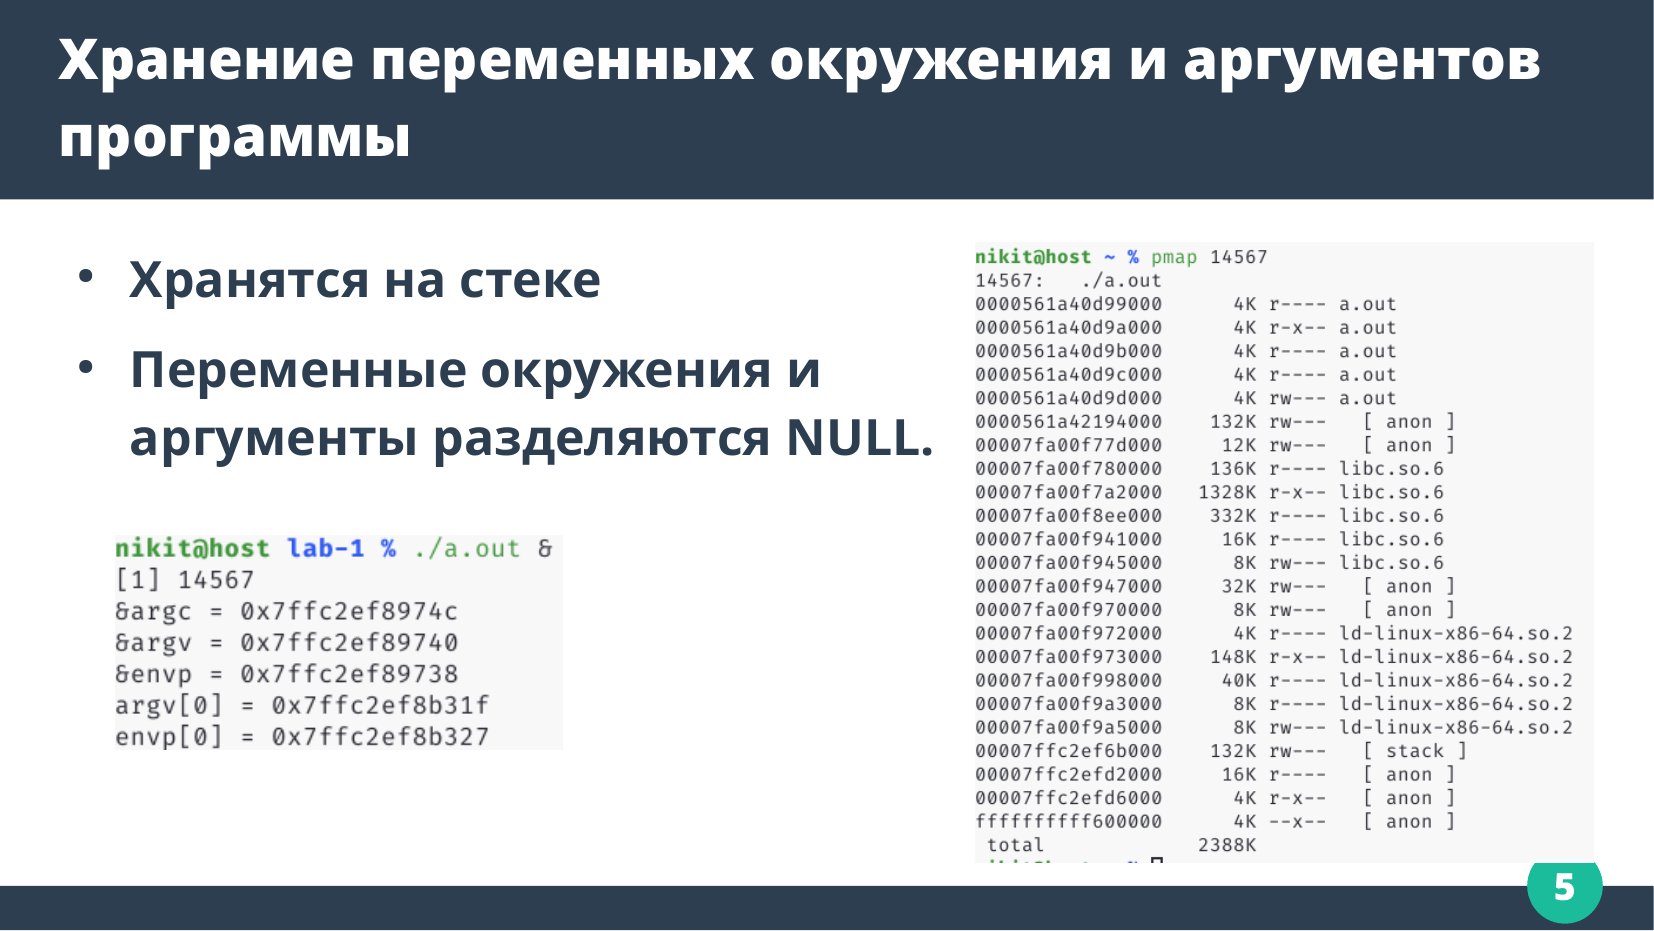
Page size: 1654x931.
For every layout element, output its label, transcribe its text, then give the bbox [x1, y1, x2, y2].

picture [975, 242, 1594, 863]
title Хранение переменных окружения и аргументов программы [59, 37, 1595, 155]
picture [115, 535, 563, 751]
list Хранятся на стеке Переменные окружения и аргументы разделяются NULL. [59, 243, 938, 864]
